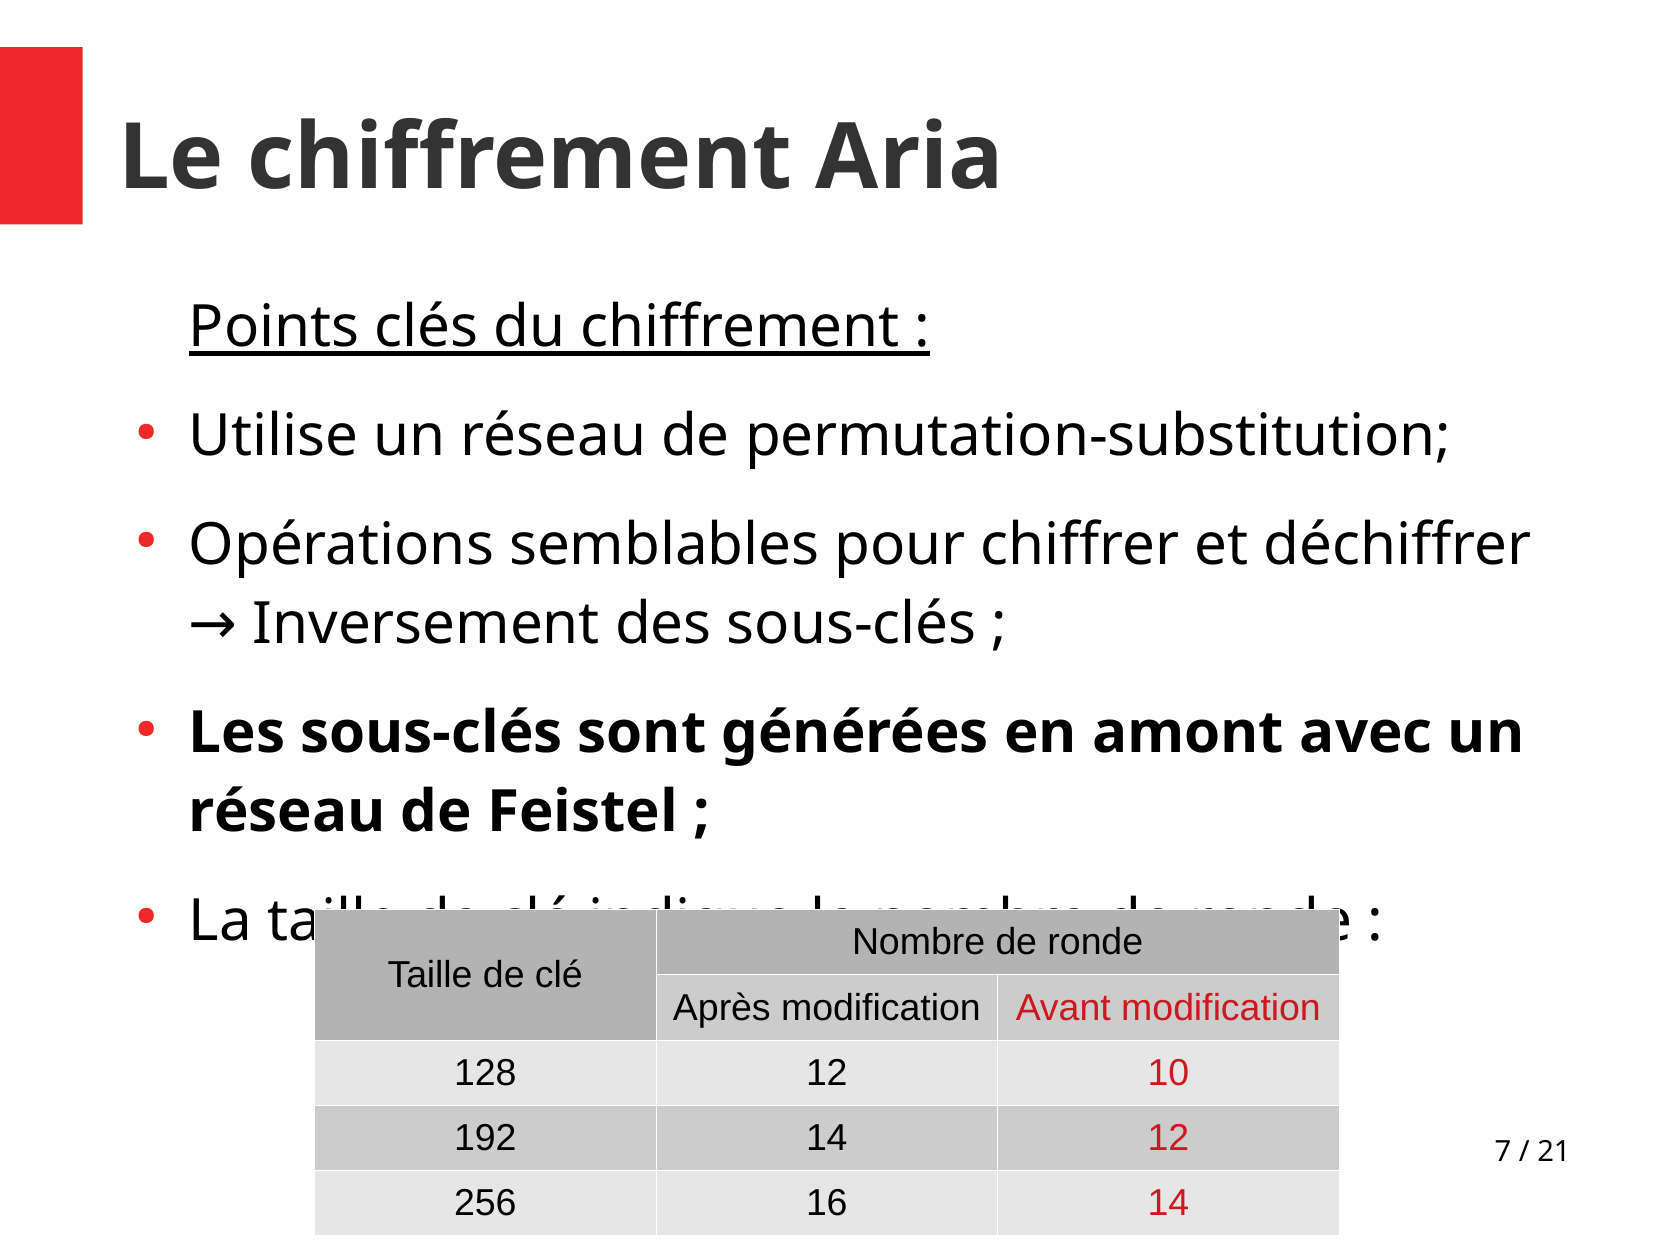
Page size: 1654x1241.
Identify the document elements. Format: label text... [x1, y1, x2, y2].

list Points clés du chiffrement : Utilise un réseau de permutation-substitution; Opérations semblables pour chiffrer et déchiffrer → Inversement des sous-clés ; Les sous-clés sont générées en amont avec un réseau de Feistel ; La taille de clé indique le nombre de ronde : [118, 284, 1536, 1004]
table_cell 256 [315, 1171, 656, 1235]
table_cell 192 [315, 1106, 656, 1170]
title Le chiffrement Aria [118, 49, 1571, 257]
table_cell 12 [657, 1041, 997, 1105]
table_cell Après modification [657, 975, 997, 1040]
table_cell Avant modification [998, 975, 1339, 1040]
table_cell 128 [315, 1041, 656, 1105]
table_header Taille de clé [315, 910, 656, 1040]
table_cell 14 [657, 1106, 997, 1170]
table_cell 14 [998, 1171, 1339, 1235]
table_cell 16 [657, 1171, 997, 1235]
table_cell 12 [998, 1106, 1339, 1170]
table_header Nombre de ronde [657, 910, 1339, 974]
table_cell 10 [998, 1041, 1339, 1105]
